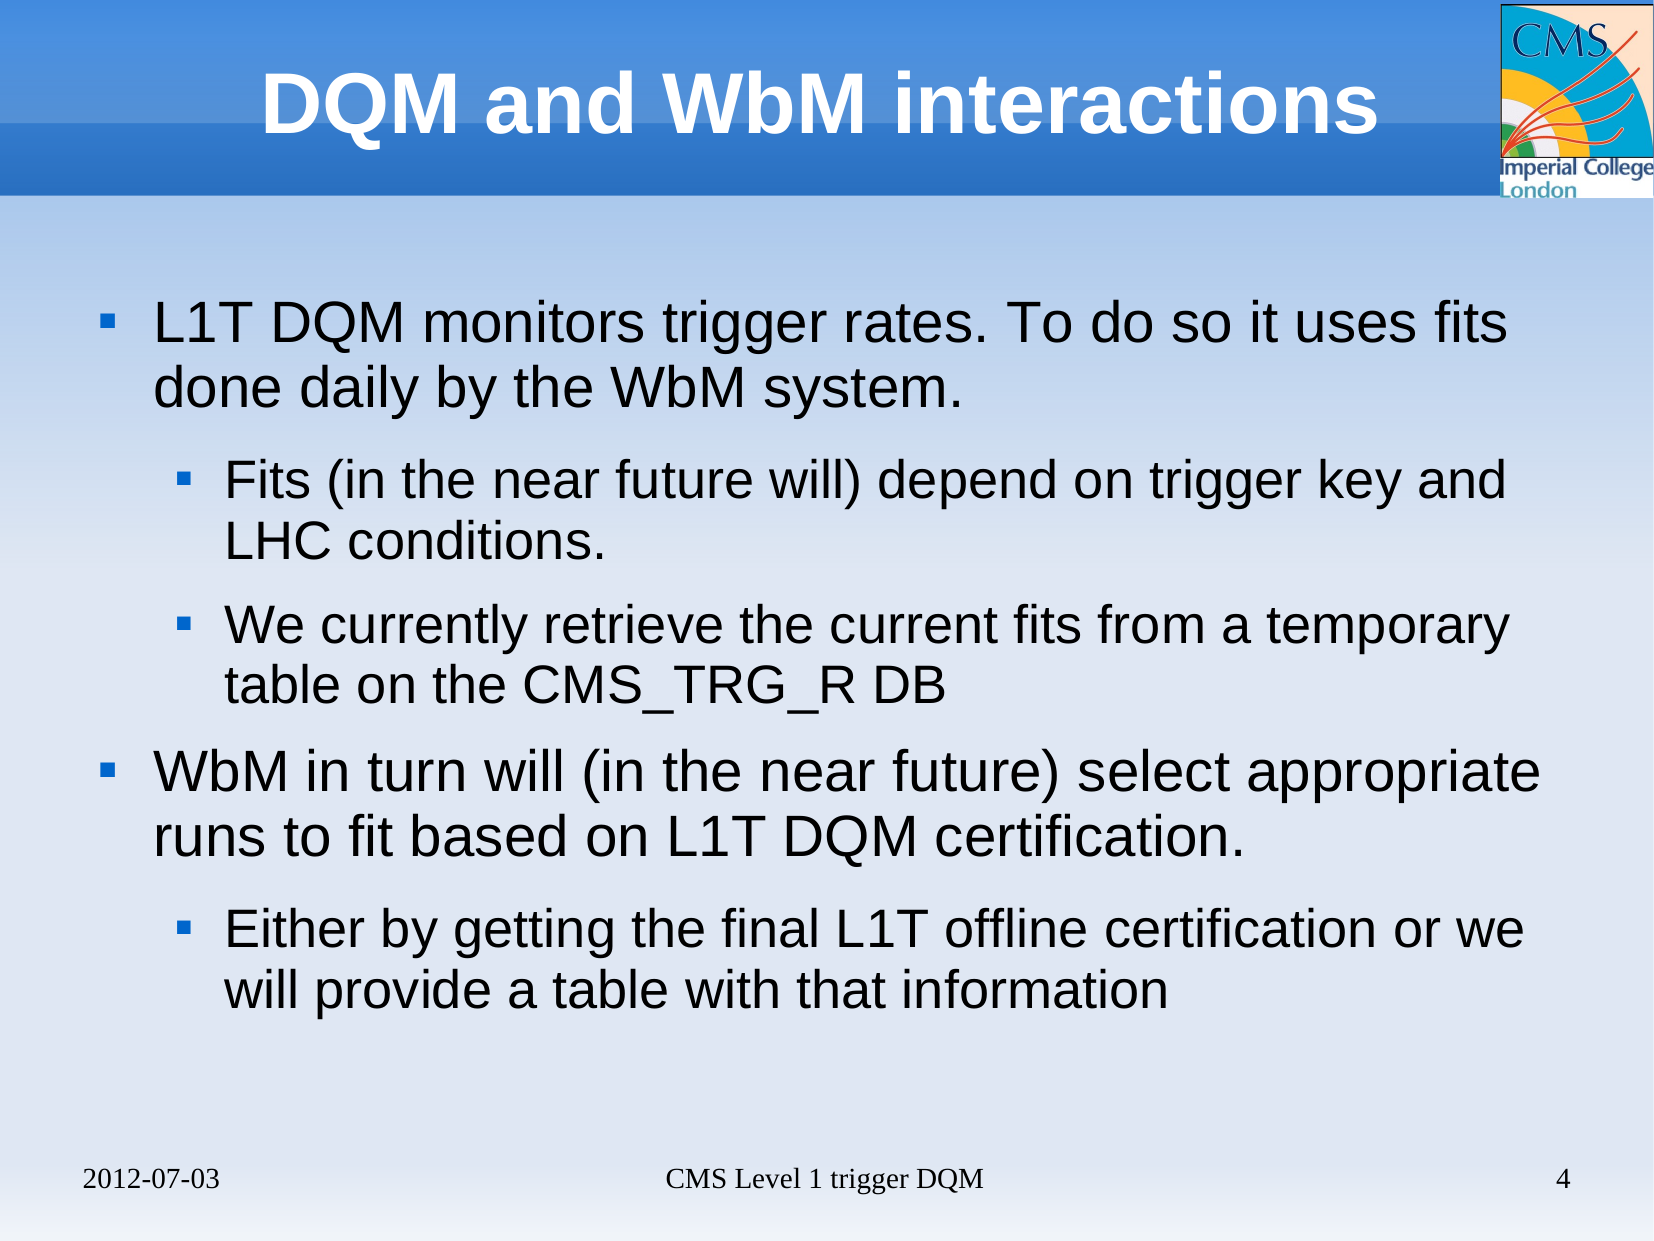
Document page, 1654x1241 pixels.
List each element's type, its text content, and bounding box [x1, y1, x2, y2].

picture [0, 0, 1654, 1241]
title DQM and WbM interactions [76, 0, 1565, 208]
list L1T DQM monitors trigger rates. To do so it uses fits done daily by the WbM system. Fits (in the near future will) depend on trigger key and LHC conditions. We currently retrieve the current fits from a temporary table on the CMS_TRG_R DB WbM in turn will (in the near future) select appropriate runs to fit based on L1T DQM certification. Either by getting the final L1T offline certification or we will provide a table with that information [82, 290, 1571, 1109]
